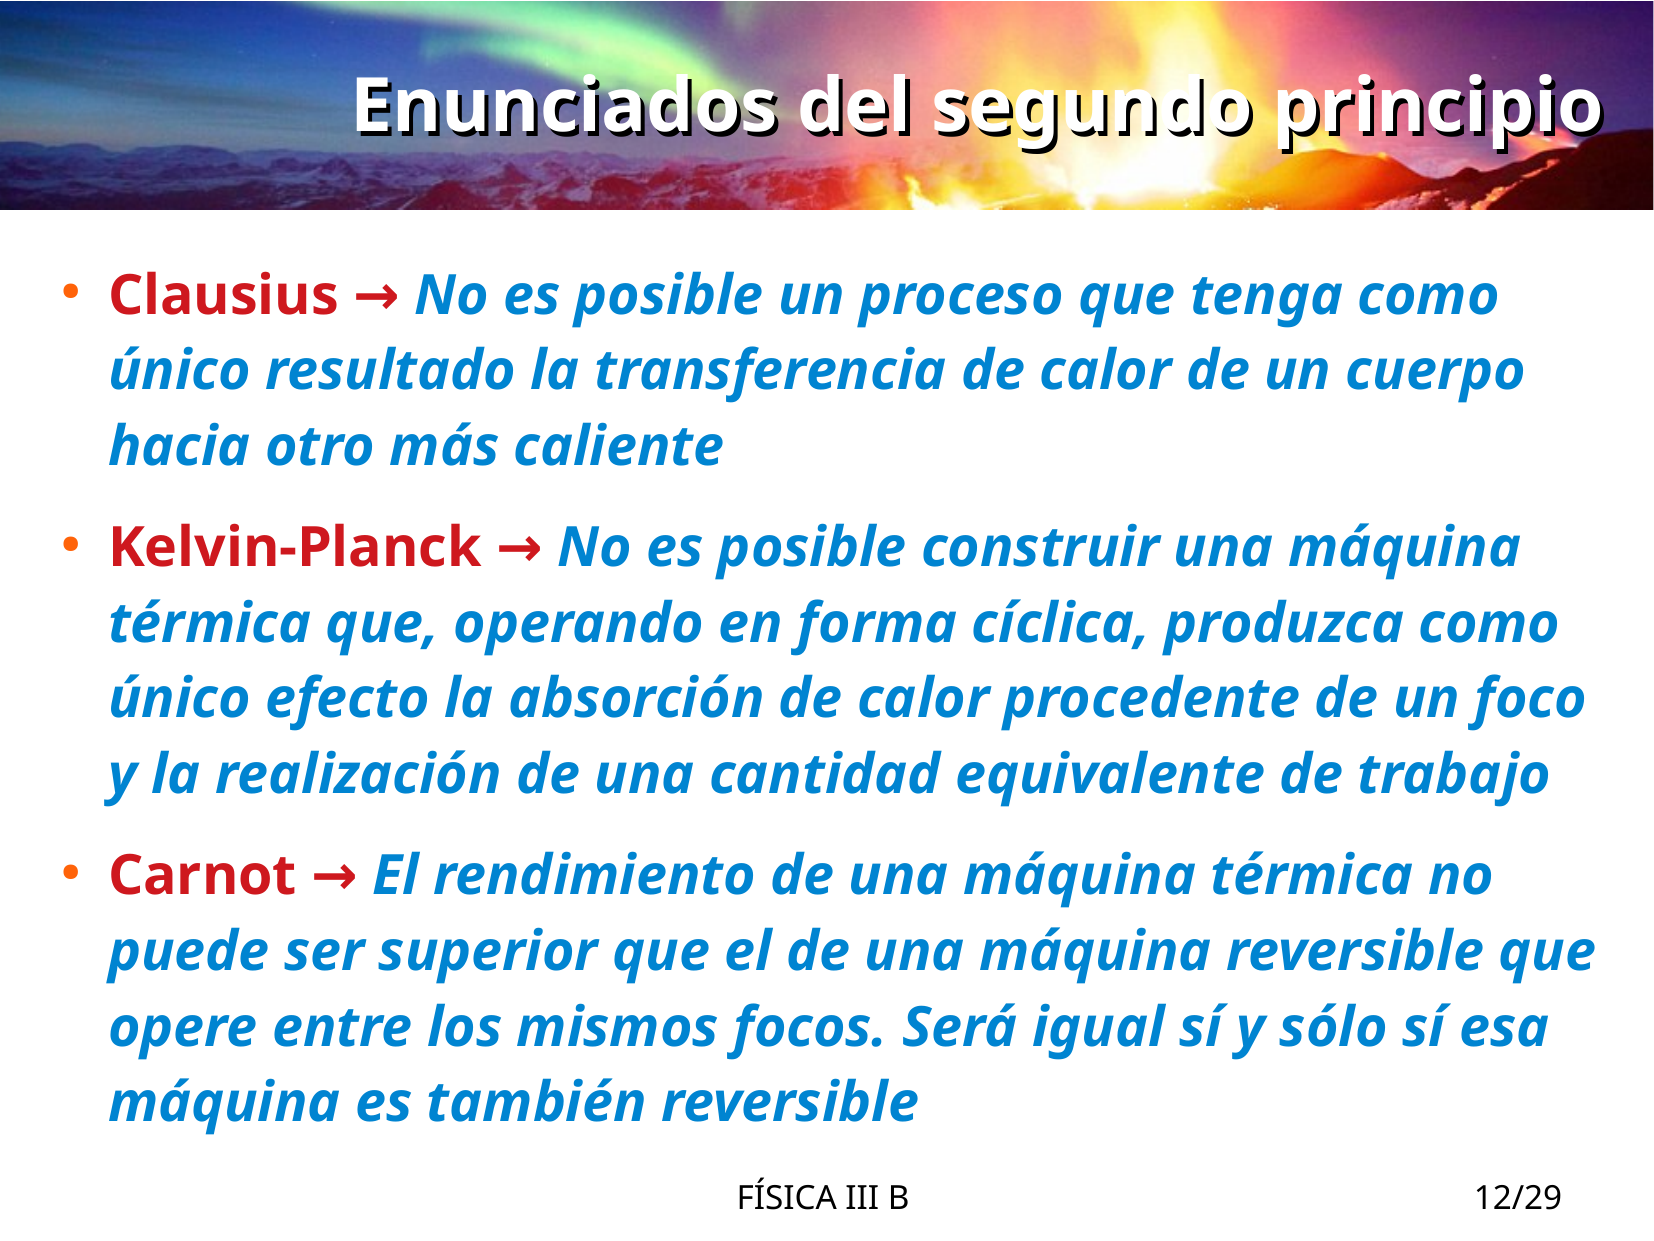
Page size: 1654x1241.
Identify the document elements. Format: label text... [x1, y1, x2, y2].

picture [0, 1, 1654, 210]
list Clausius → No es posible un proceso que tenga como único resultado la transferencia de calor de un cuerpo hacia otro más caliente Kelvin-Planck → No es posible construir una máquina térmica que, operando en forma cíclica, produzca como único efecto la absorción de calor procedente de un foco y la realización de una cantidad equivalente de trabajo Carnot → El rendimiento de una máquina térmica no puede ser superior que el de una máquina reversible que opere entre los mismos focos. Será igual sí y sólo sí esa máquina es también reversible [45, 255, 1606, 1156]
title Enunciados del segundo principio [45, 15, 1606, 191]
